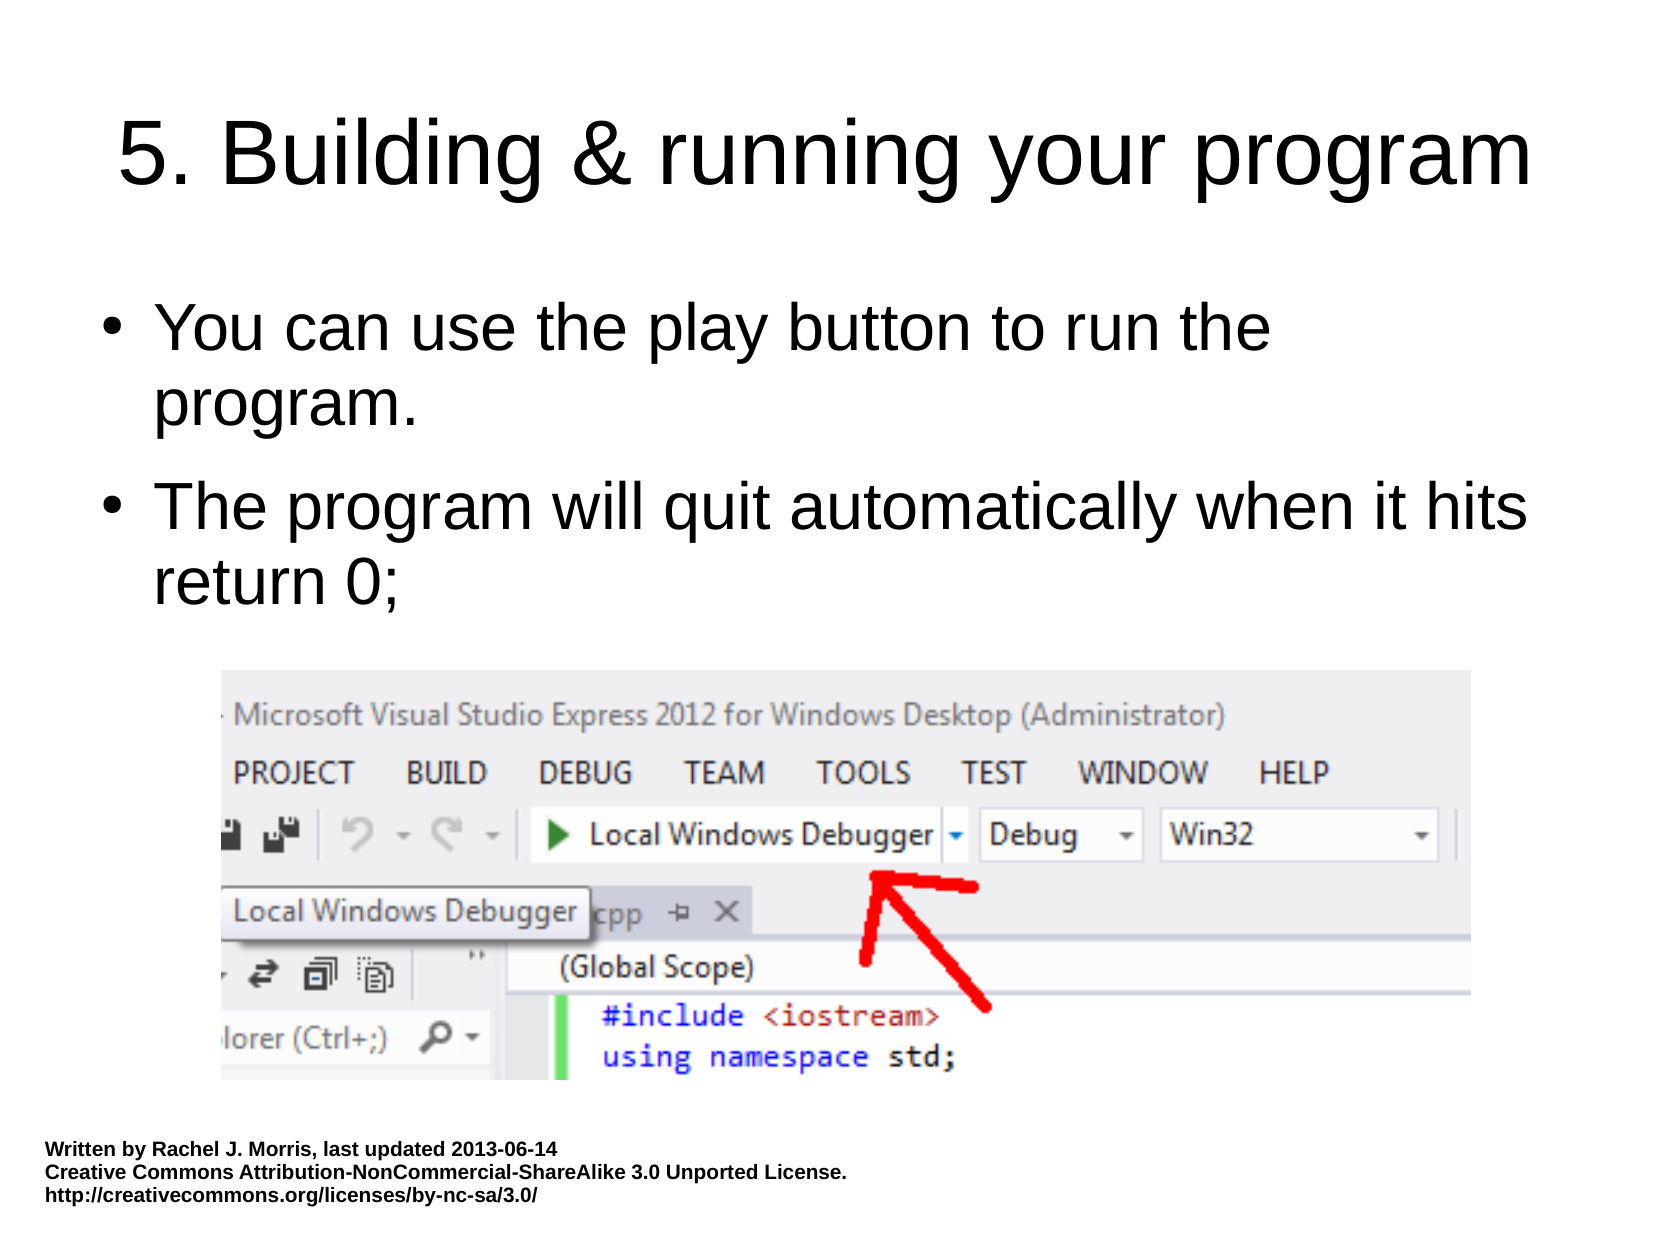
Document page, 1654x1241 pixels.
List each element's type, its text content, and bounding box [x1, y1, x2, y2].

title 5. Building & running your program [82, 49, 1571, 257]
list You can use the play button to run the program. The program will quit automatically when it hits return 0; [82, 290, 1538, 1010]
picture [221, 670, 1471, 1081]
